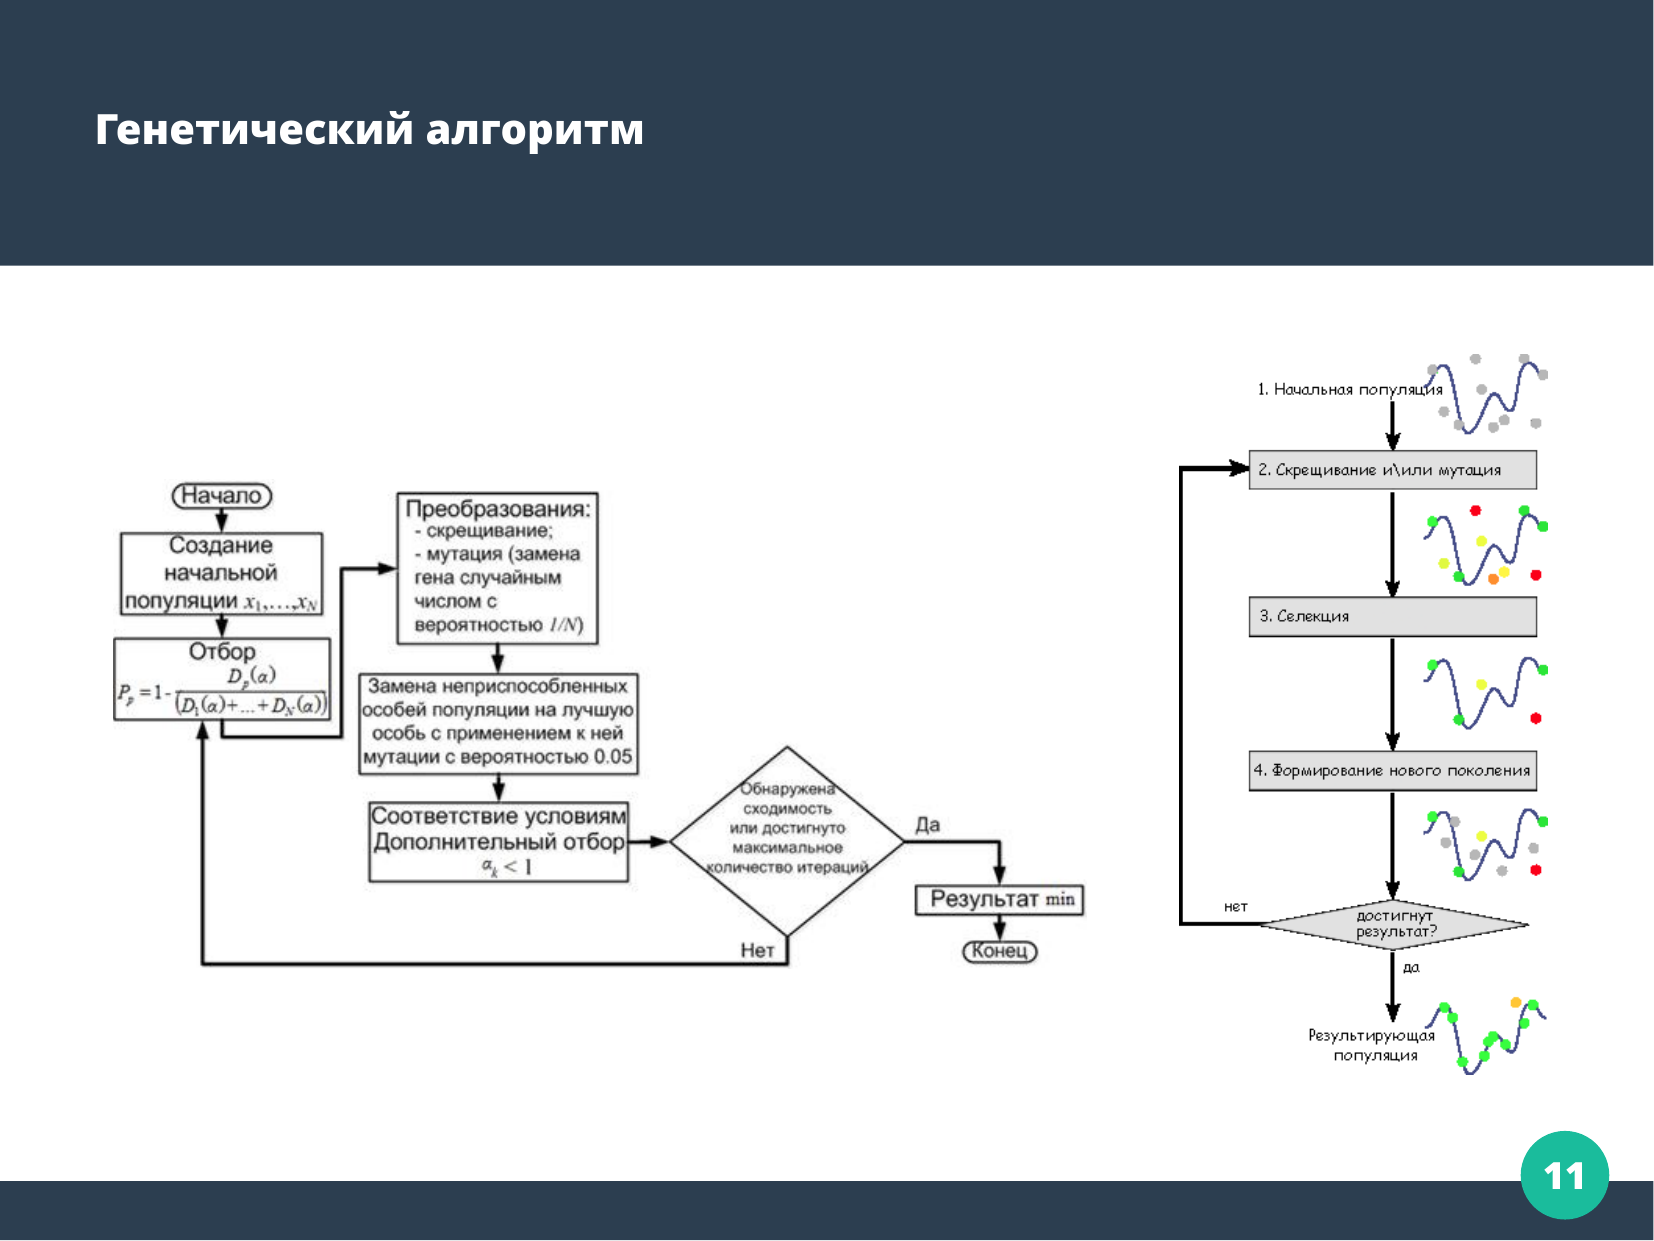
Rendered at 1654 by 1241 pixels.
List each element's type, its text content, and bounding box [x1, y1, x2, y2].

picture [1179, 354, 1548, 1075]
picture [113, 479, 1087, 969]
title Генетический алгоритм [59, 49, 1595, 207]
